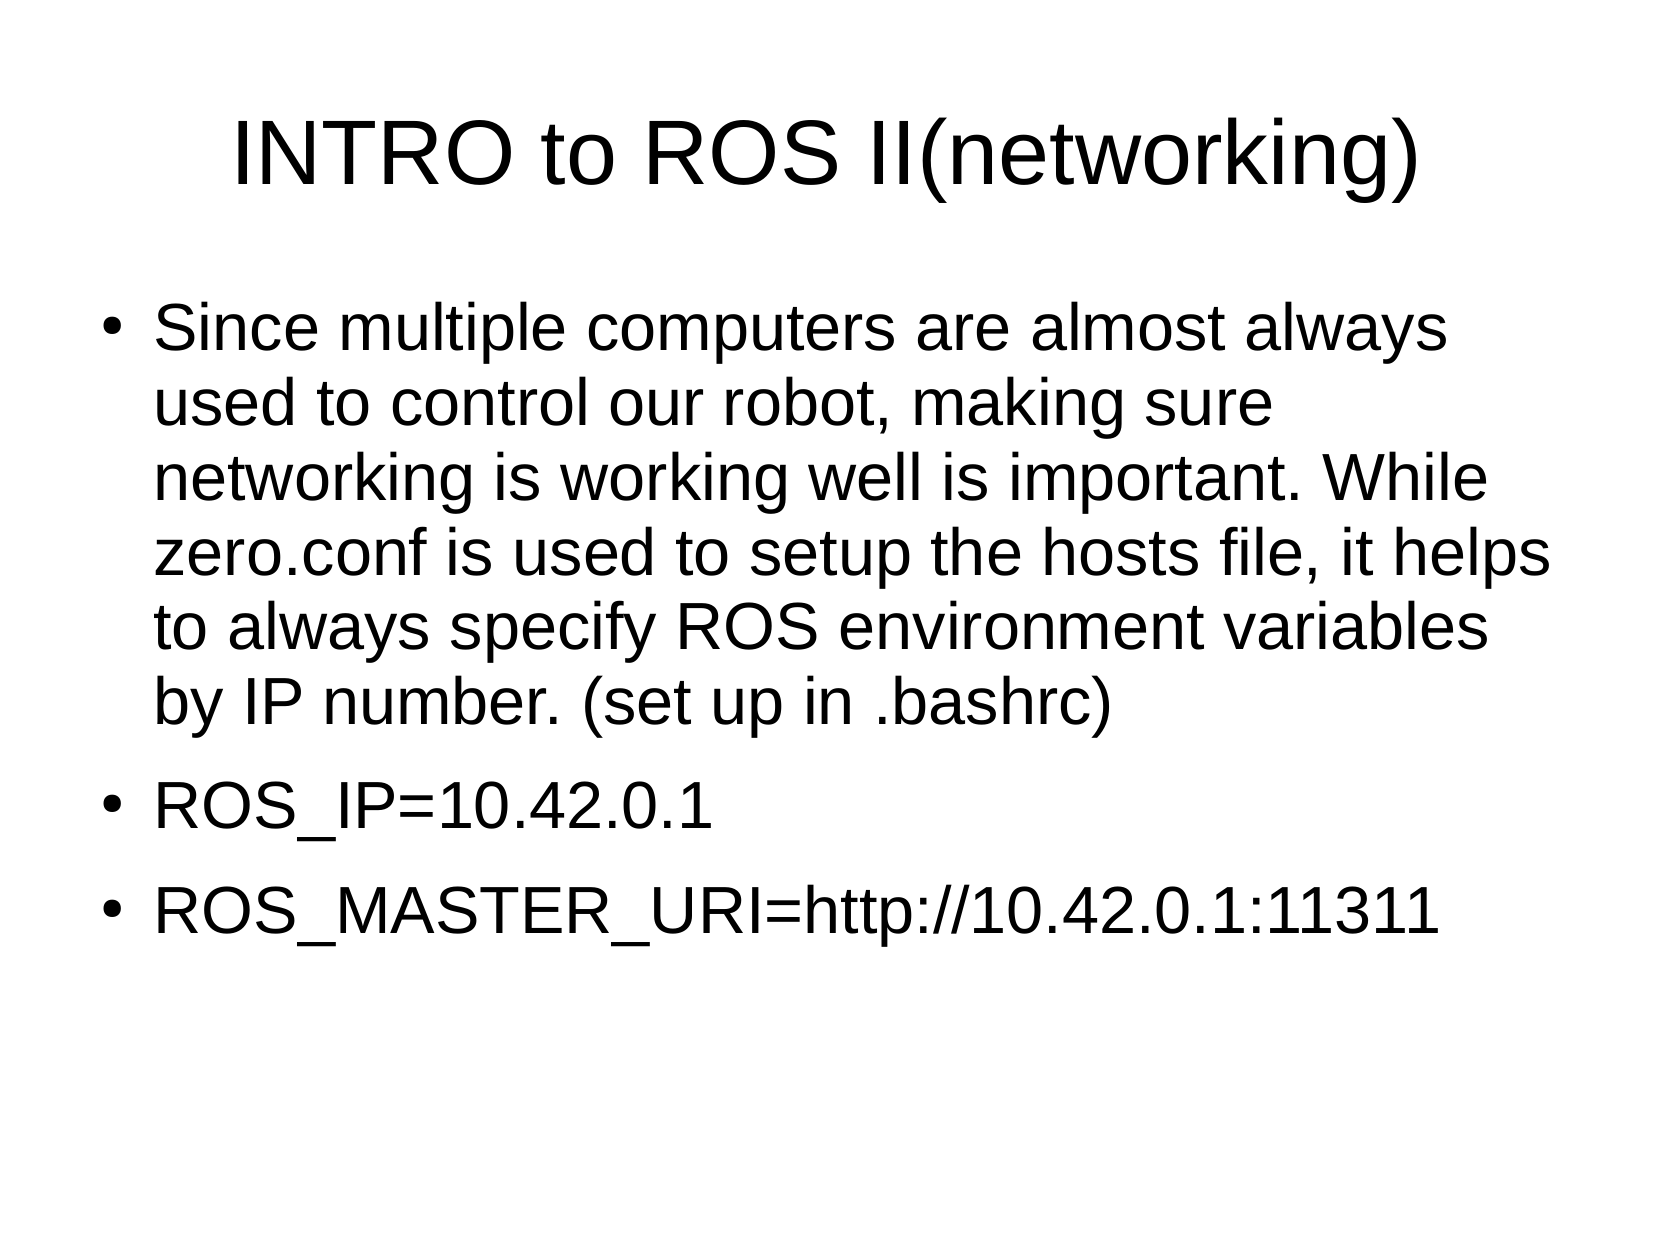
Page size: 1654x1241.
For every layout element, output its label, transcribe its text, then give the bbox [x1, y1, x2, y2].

list Since multiple computers are almost always used to control our robot, making sure networking is working well is important. While zero.conf is used to setup the hosts file, it helps to always specify ROS environment variables by IP number. (set up in .bashrc) ROS_IP=10.42.0.1 ROS_MASTER_URI=http://10.42.0.1:11311 [82, 290, 1571, 1010]
title INTRO to ROS II(networking) [82, 49, 1571, 257]
